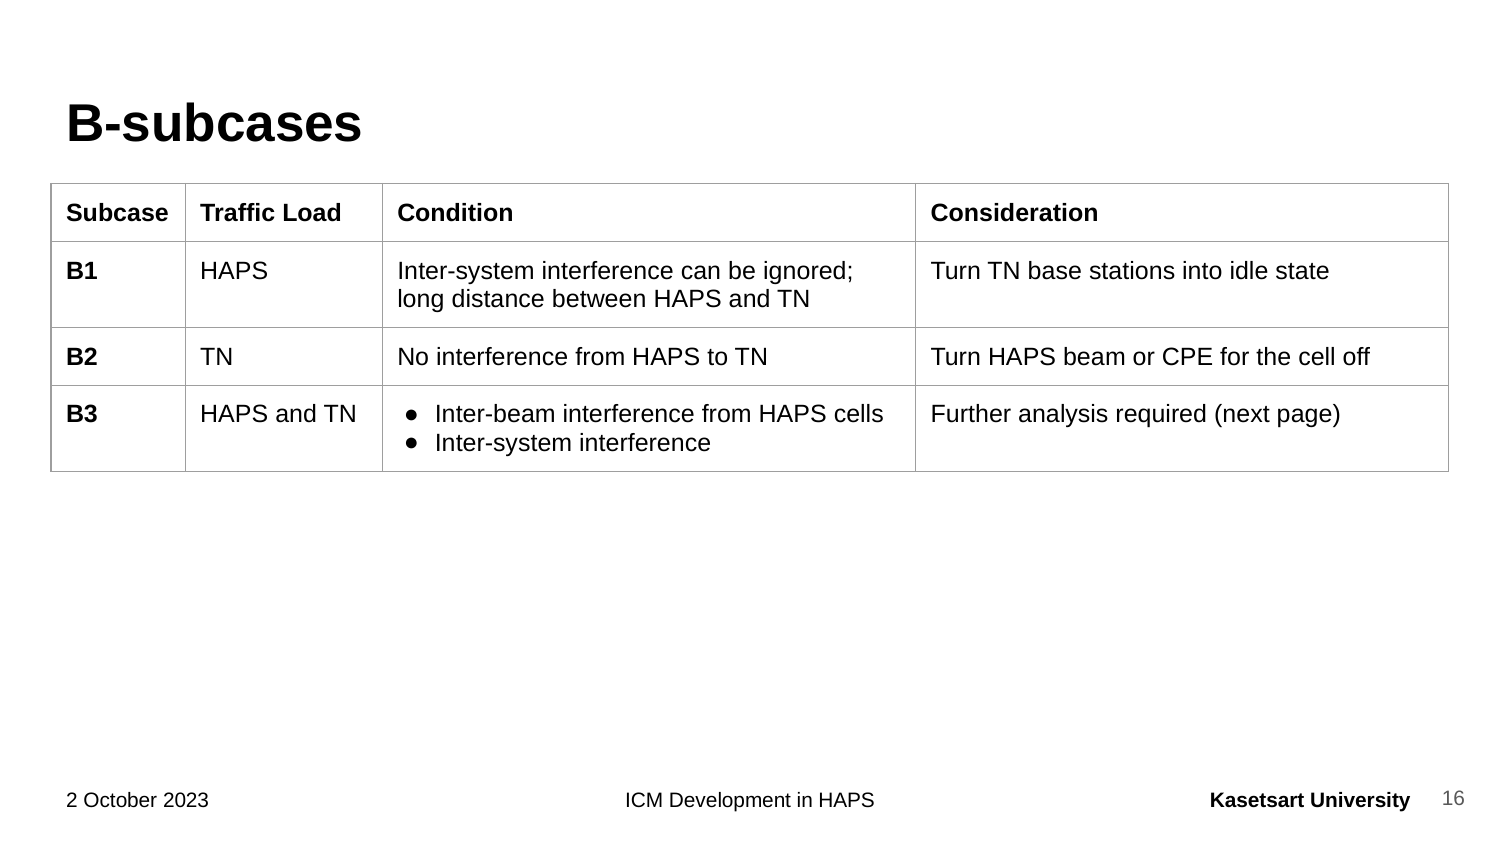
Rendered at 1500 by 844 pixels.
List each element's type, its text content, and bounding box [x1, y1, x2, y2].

table_cell HAPS and TN [186, 386, 382, 471]
table_cell Turn HAPS beam or CPE for the cell off [916, 328, 1448, 385]
table_cell TN [186, 328, 382, 385]
table_header Condition [383, 184, 915, 241]
table_cell B1 [52, 242, 185, 327]
slide_number <number> [1389, 764, 1480, 830]
table_cell Turn TN base stations into idle state [916, 242, 1448, 327]
table_cell Further analysis required (next page) [916, 386, 1448, 471]
table_header Consideration [916, 184, 1448, 241]
table_cell HAPS [186, 242, 382, 327]
table_cell Inter-system interference can be ignored; long distance between HAPS and TN [383, 242, 915, 327]
table_cell No interference from HAPS to TN [383, 328, 915, 385]
table_cell B3 [52, 386, 185, 471]
title B-subcases [51, 72, 1449, 167]
table_header Subcase [52, 184, 185, 241]
table_header Traffic Load [186, 184, 382, 241]
table_cell B2 [52, 328, 185, 385]
table_cell Inter-beam interference from HAPS cells Inter-system interference [383, 386, 915, 471]
